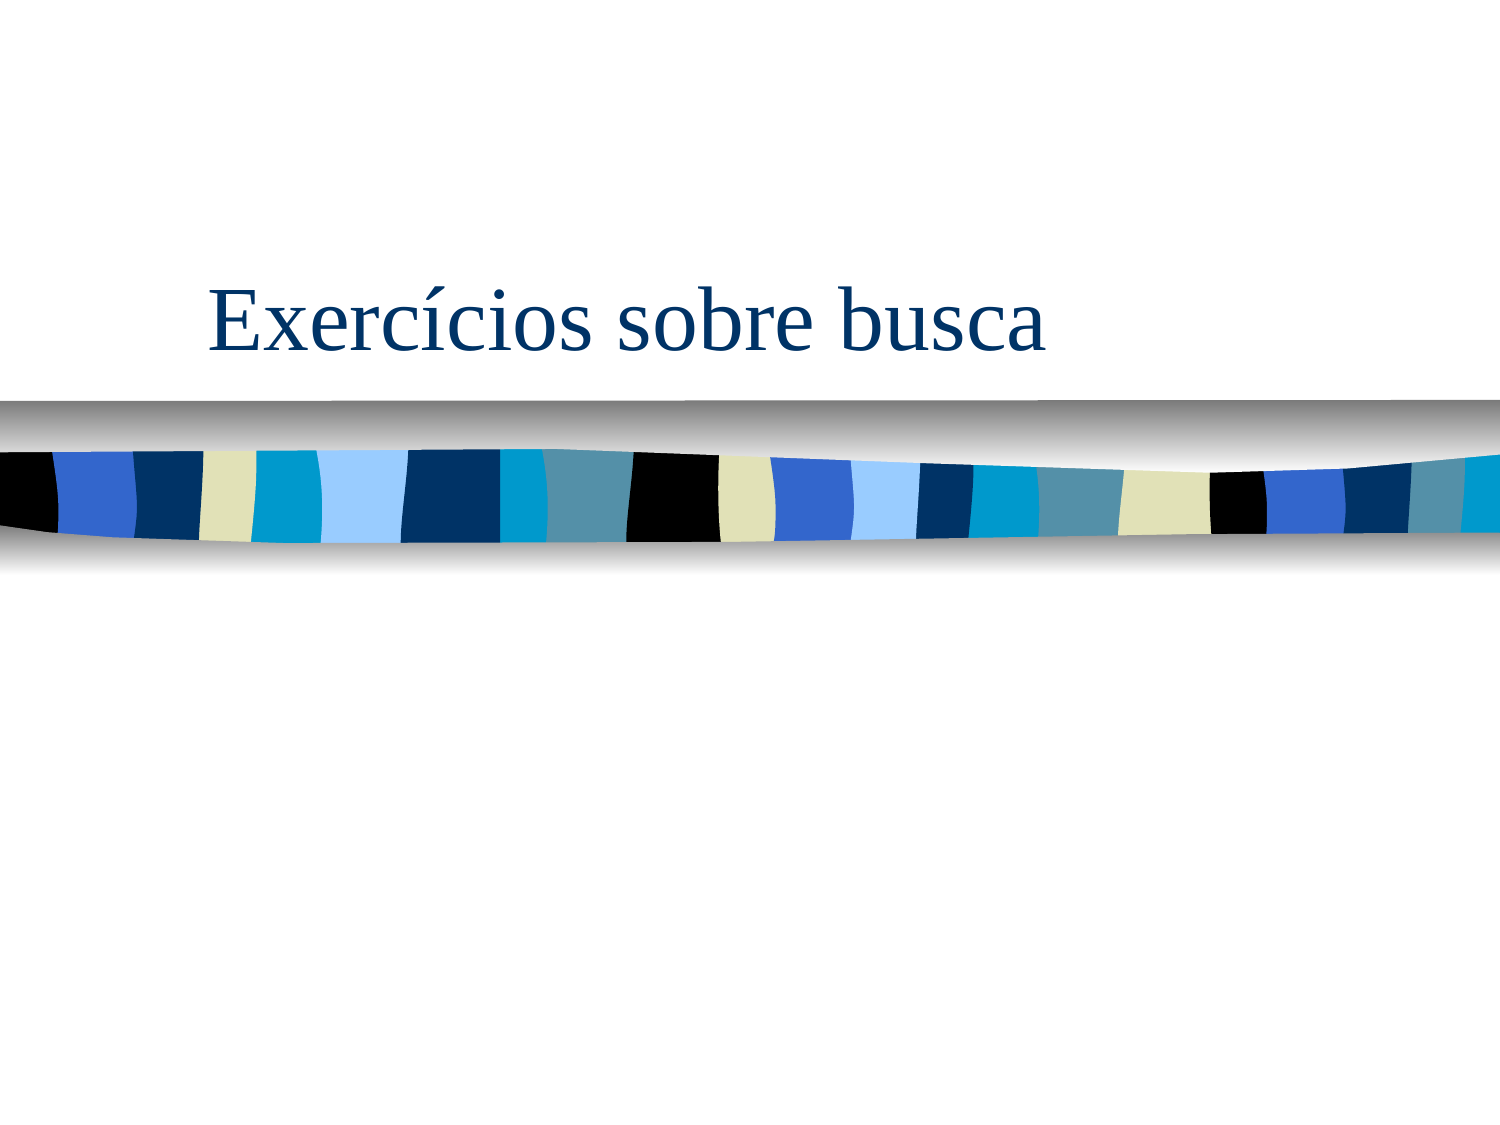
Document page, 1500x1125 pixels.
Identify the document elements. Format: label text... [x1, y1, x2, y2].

title Exercícios sobre busca [192, 219, 1468, 408]
